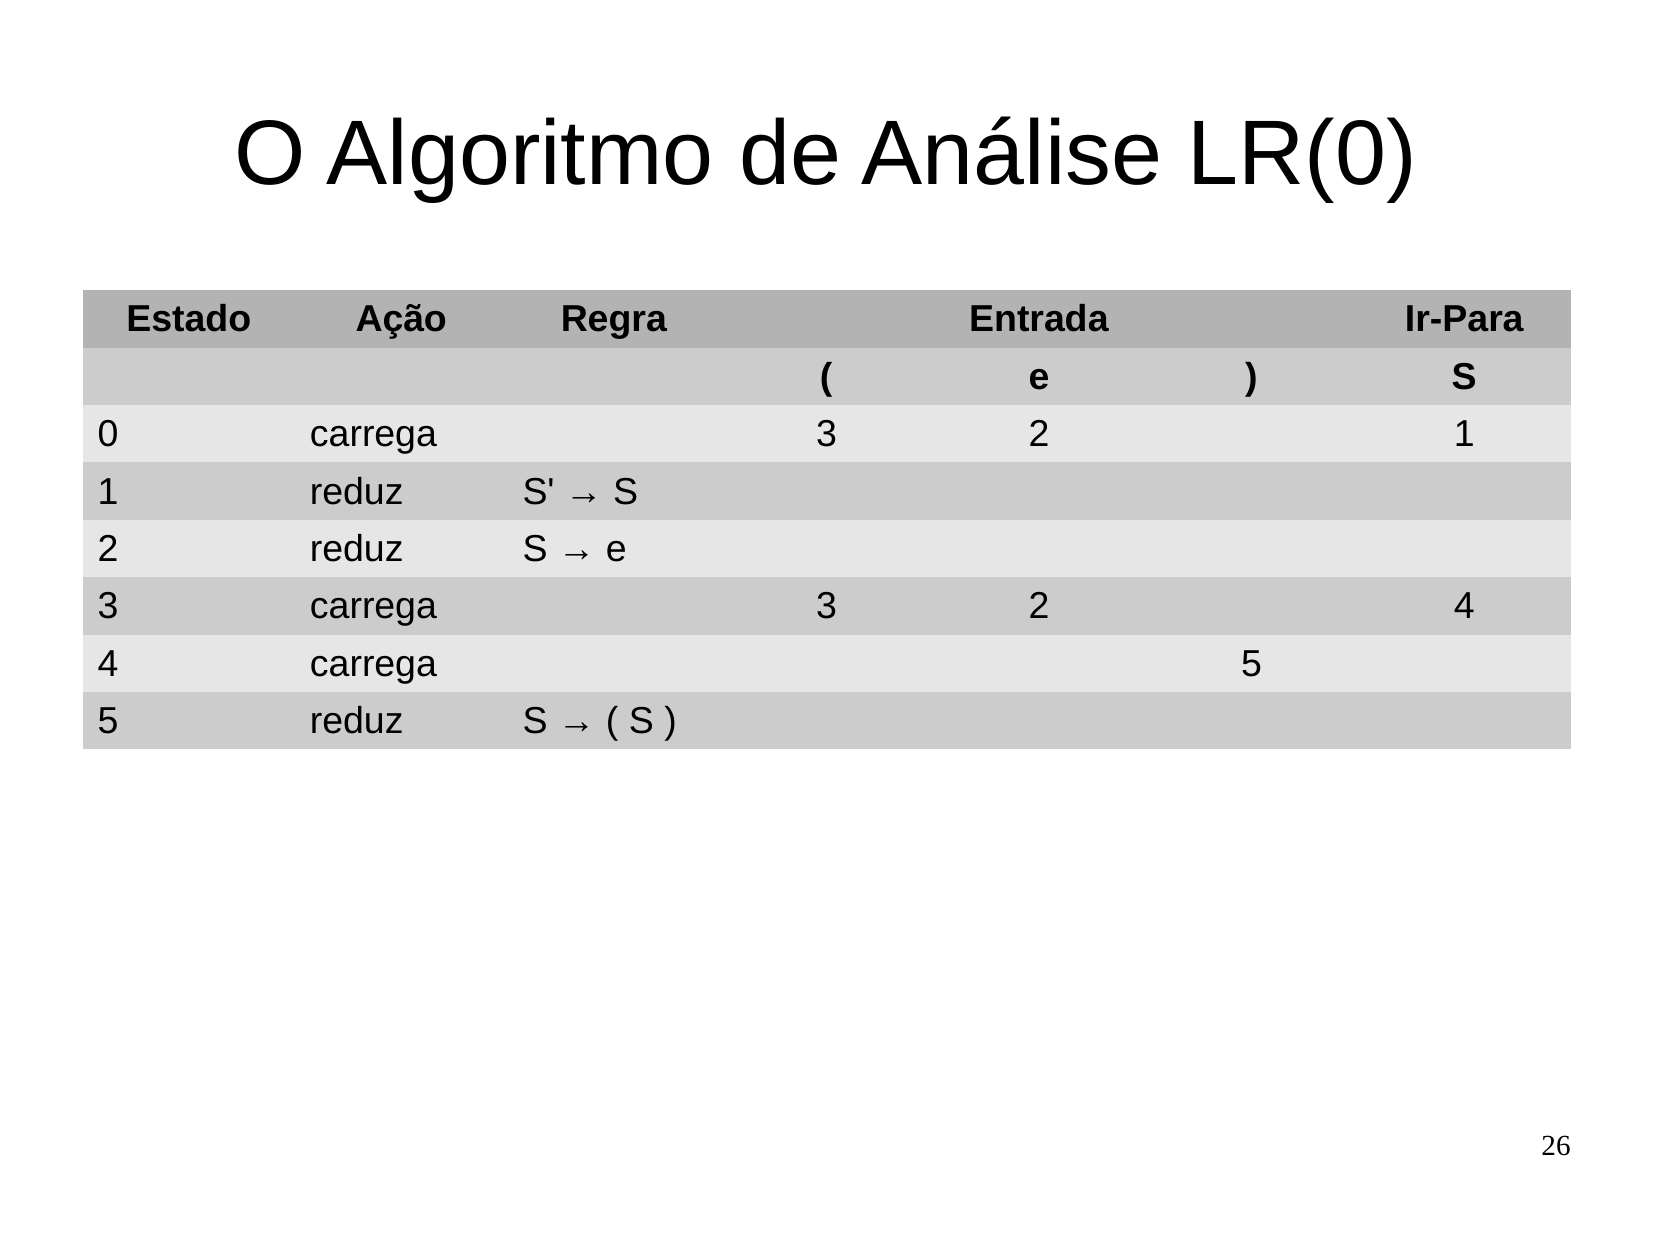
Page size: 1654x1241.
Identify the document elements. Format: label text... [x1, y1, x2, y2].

table_cell [933, 520, 1145, 577]
table_cell 3 [720, 577, 933, 635]
table_cell 1 [1358, 405, 1571, 462]
table_cell carrega [295, 405, 508, 462]
table_cell reduz [295, 692, 508, 749]
table_cell [720, 462, 933, 520]
table_cell reduz [295, 462, 508, 520]
table_cell S' → S [508, 462, 720, 520]
table_cell S → ( S ) [508, 692, 720, 749]
table_cell [1358, 635, 1571, 692]
table_cell carrega [295, 577, 508, 635]
table_cell 3 [720, 405, 933, 462]
table_cell [1145, 577, 1358, 635]
table_cell [508, 577, 720, 635]
table_cell S → e [508, 520, 720, 577]
table_cell [508, 348, 720, 405]
table_cell [1145, 462, 1358, 520]
table_cell [1358, 520, 1571, 577]
table_cell [295, 348, 508, 405]
title O Algoritmo de Análise LR(0) [82, 49, 1571, 257]
table_cell [83, 348, 295, 405]
table_cell [933, 462, 1145, 520]
table_cell 3 [83, 577, 295, 635]
table_header Regra [508, 290, 720, 348]
table_cell [720, 520, 933, 577]
table_cell ) [1145, 348, 1358, 405]
table_cell 1 [83, 462, 295, 520]
table_cell [1145, 692, 1358, 749]
table_cell [1358, 462, 1571, 520]
table_cell carrega [295, 635, 508, 692]
table_cell ( [720, 348, 933, 405]
table_cell e [933, 348, 1145, 405]
table_cell [720, 692, 933, 749]
table_header Ação [295, 290, 508, 348]
table_cell 2 [83, 520, 295, 577]
table_cell 2 [933, 577, 1145, 635]
table_cell 4 [83, 635, 295, 692]
table_cell [1145, 520, 1358, 577]
table_cell 4 [1358, 577, 1571, 635]
table_cell [1145, 405, 1358, 462]
table_cell [720, 635, 933, 692]
table_cell 0 [83, 405, 295, 462]
table_cell [933, 635, 1145, 692]
table_header Entrada [720, 290, 1358, 348]
table_header Ir-Para [1358, 290, 1571, 348]
table_cell [933, 692, 1145, 749]
table_cell reduz [295, 520, 508, 577]
table_cell [1358, 692, 1571, 749]
table_header Estado [83, 290, 295, 348]
table_cell [508, 635, 720, 692]
table_cell 5 [1145, 635, 1358, 692]
table_cell 2 [933, 405, 1145, 462]
table_cell S [1358, 348, 1571, 405]
table_cell [508, 405, 720, 462]
table_cell 5 [83, 692, 295, 749]
